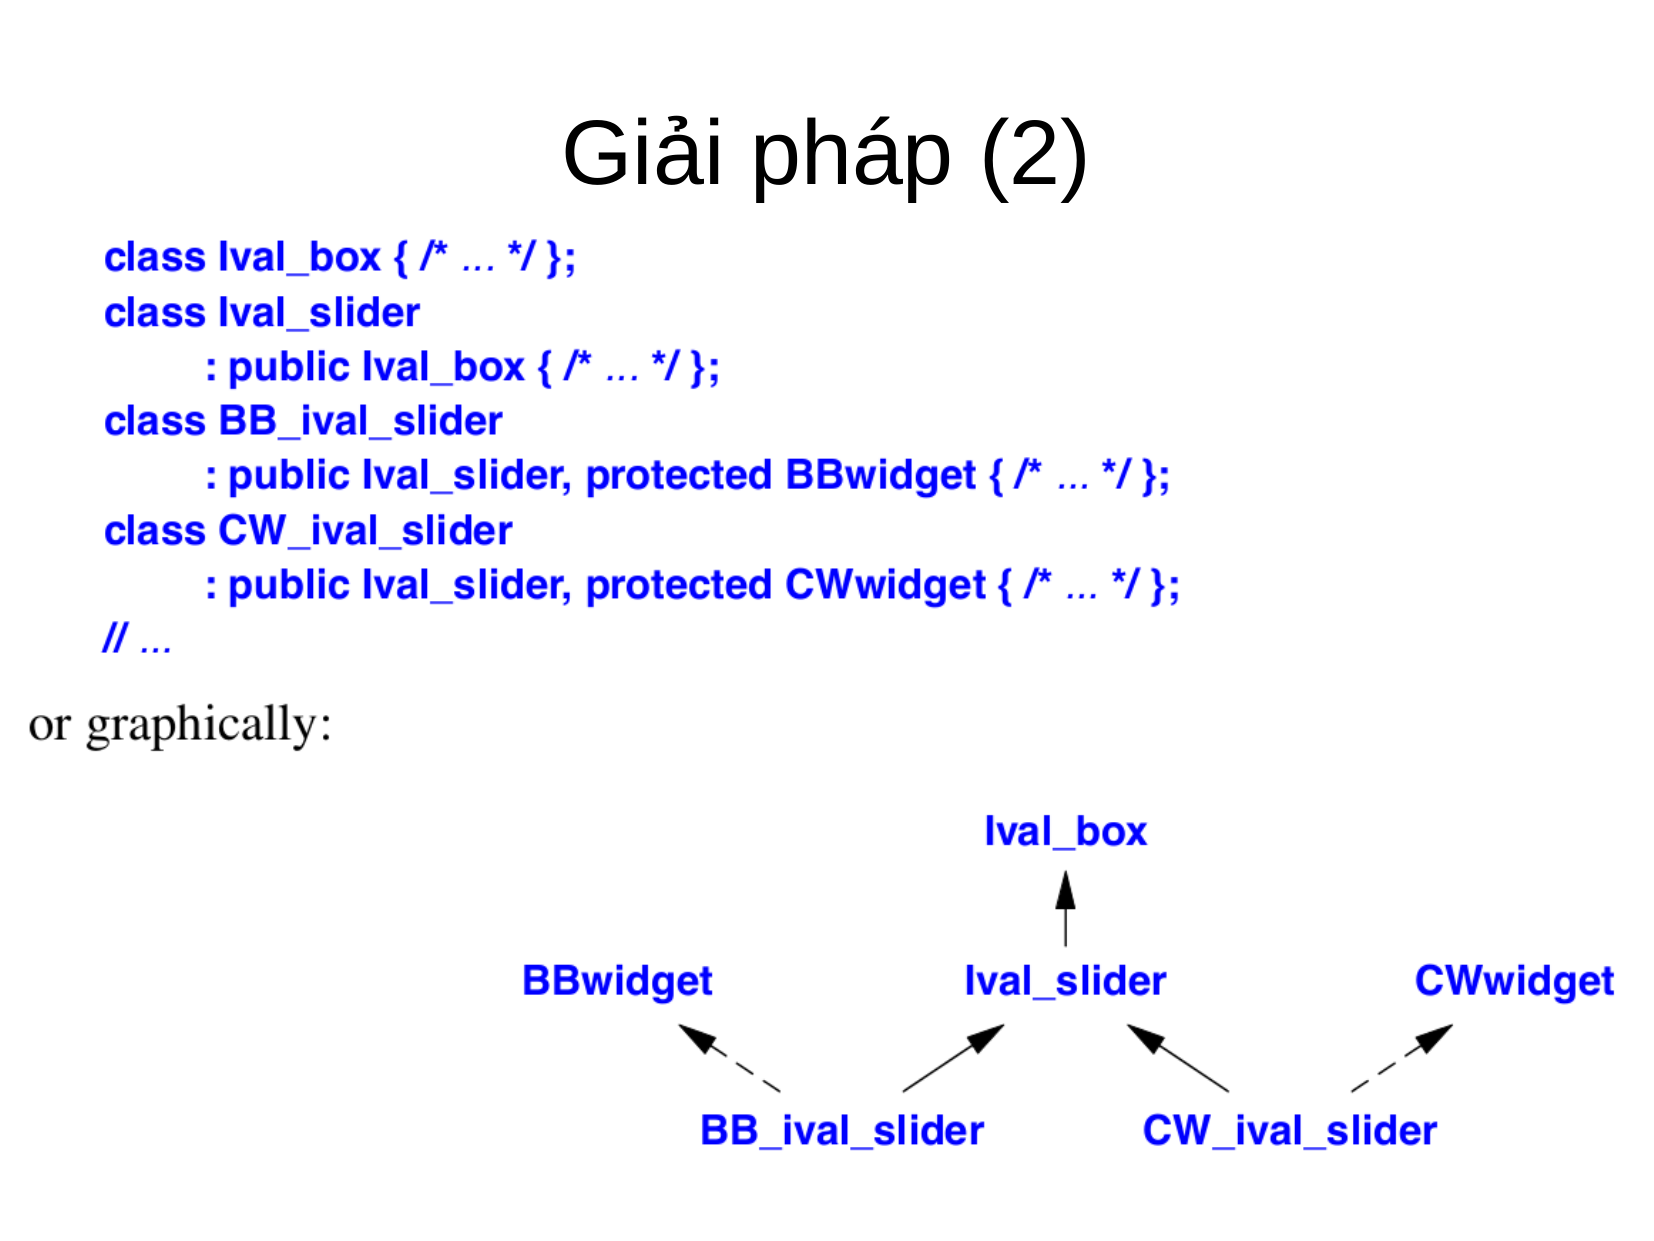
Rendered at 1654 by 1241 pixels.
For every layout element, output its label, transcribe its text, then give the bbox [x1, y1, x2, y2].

title Giải pháp (2) [82, 49, 1571, 228]
picture [0, 228, 1654, 1213]
